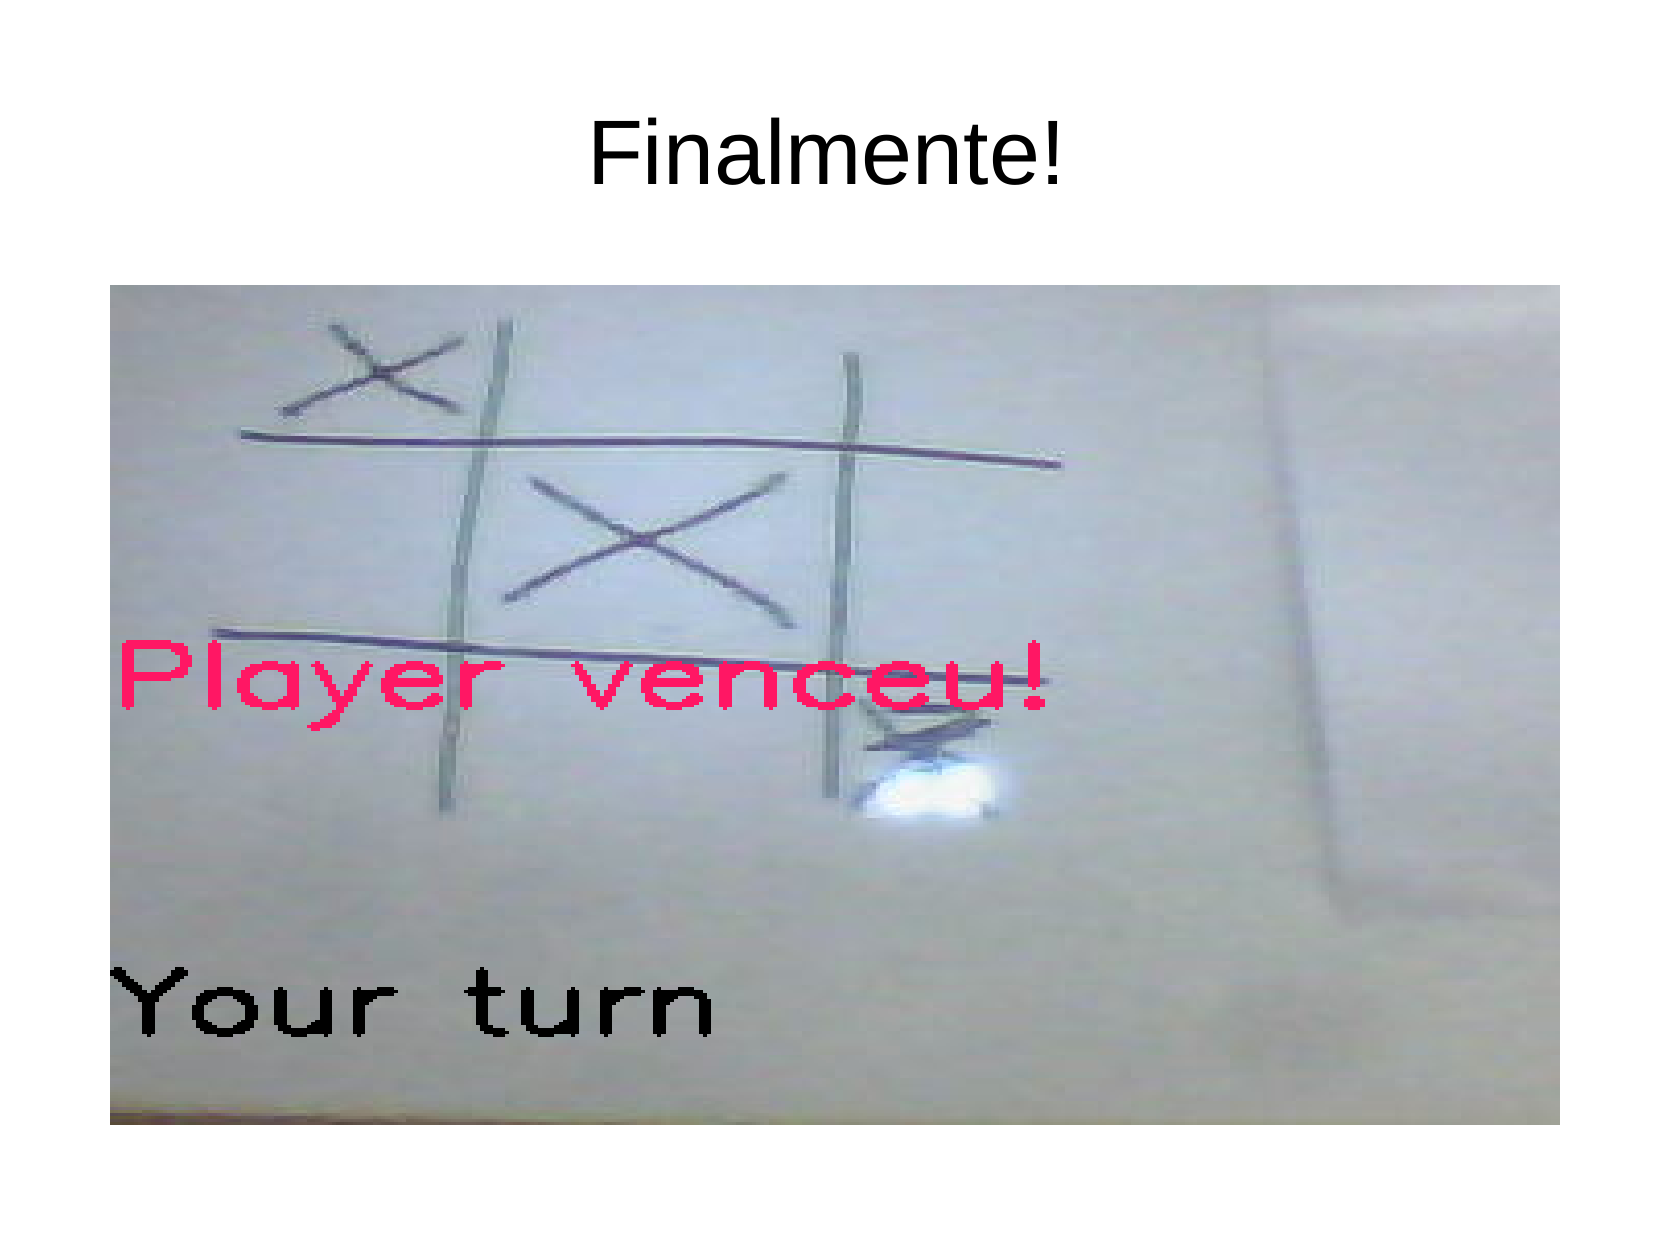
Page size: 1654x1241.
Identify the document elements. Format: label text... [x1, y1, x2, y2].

title Finalmente! [82, 49, 1571, 257]
picture [110, 285, 1561, 1126]
